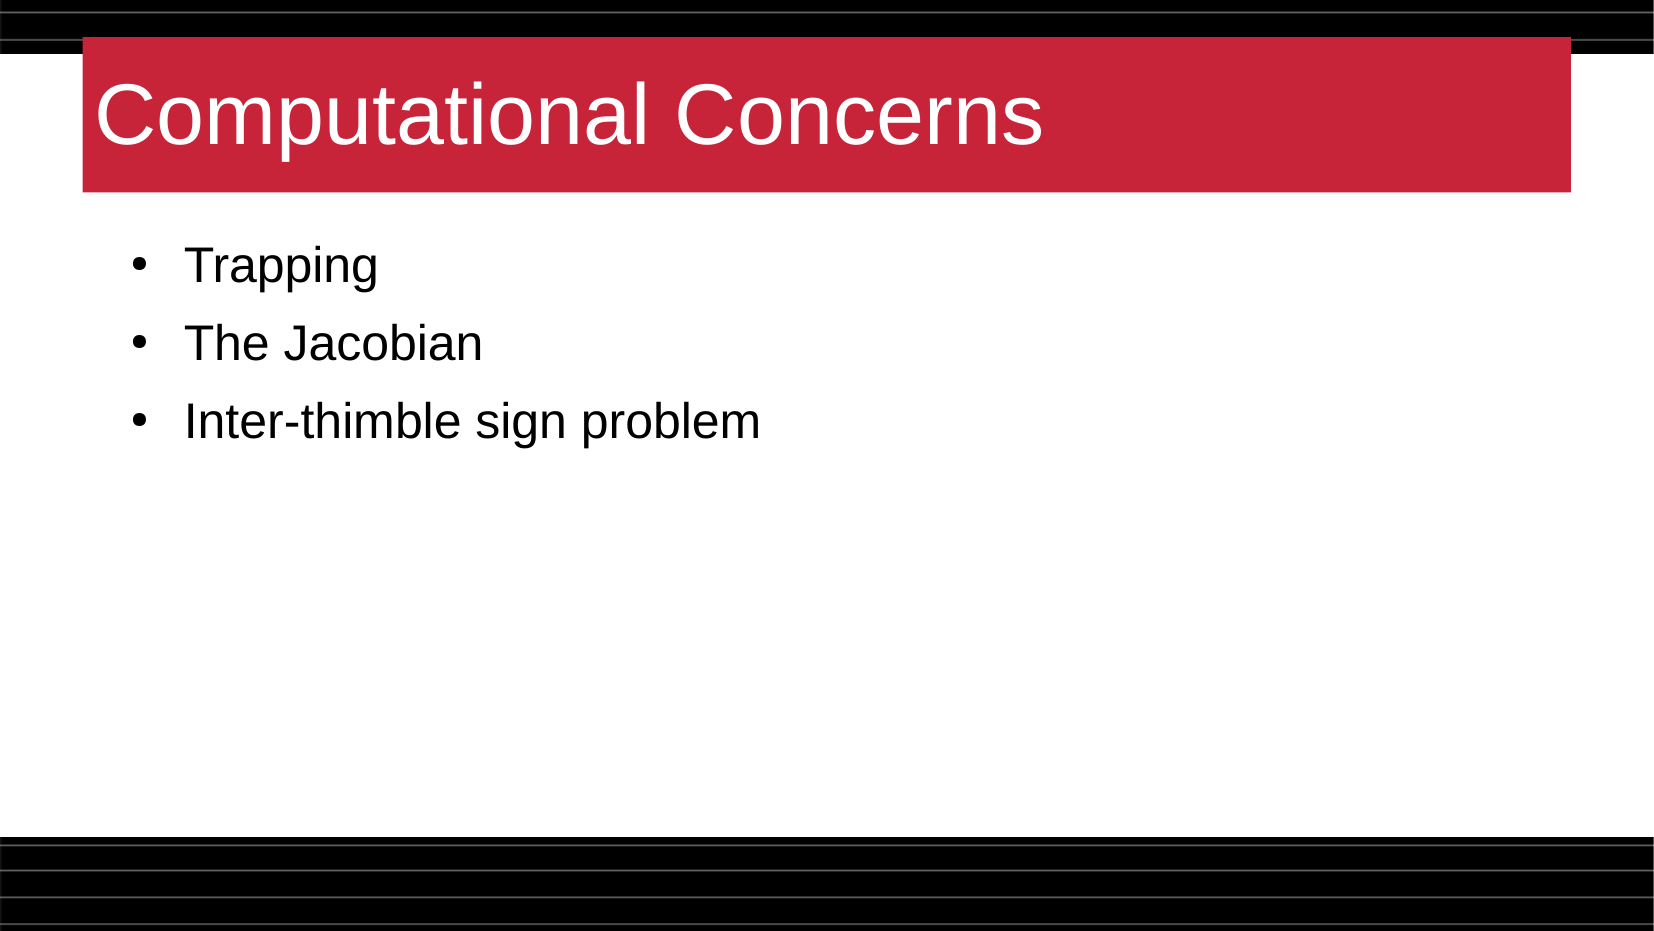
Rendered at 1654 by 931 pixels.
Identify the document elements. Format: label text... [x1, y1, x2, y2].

list Trapping The Jacobian Inter-thimble sign problem [112, 237, 976, 451]
title Computational Concerns [82, 37, 1571, 193]
picture [0, 837, 1654, 931]
picture [0, 0, 1654, 54]
